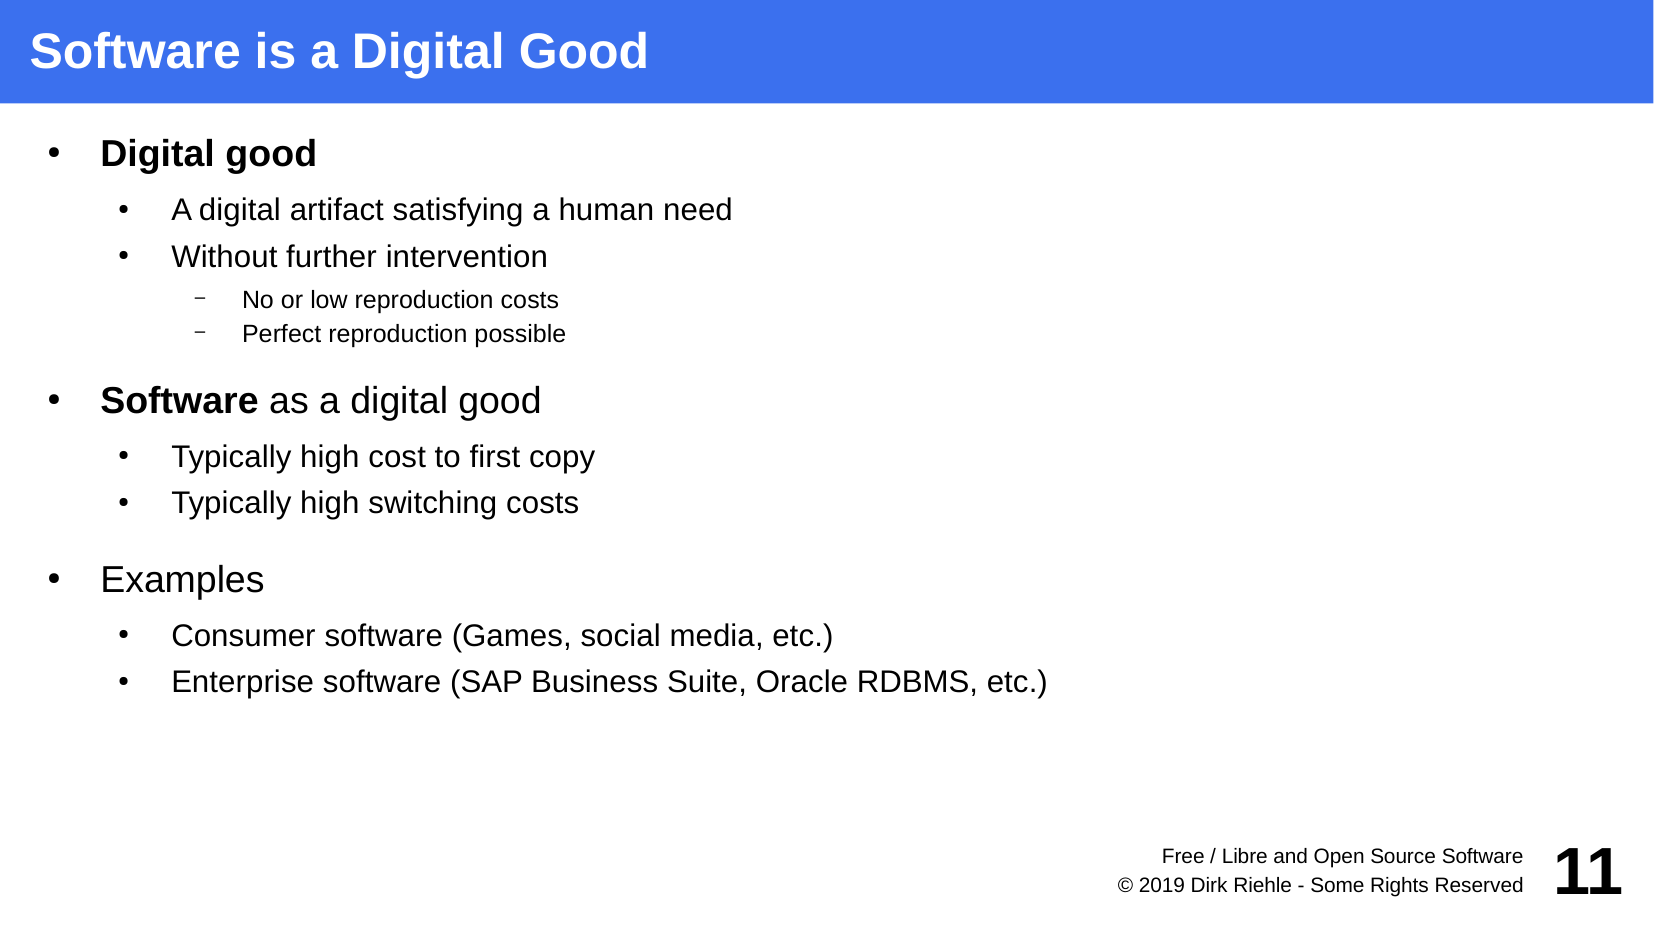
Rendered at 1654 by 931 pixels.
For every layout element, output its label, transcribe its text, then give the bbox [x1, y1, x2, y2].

list Digital good A digital artifact satisfying a human need Without further intervention No or low reproduction costs Perfect reproduction possible Software as a digital good Typically high cost to first copy Typically high switching costs Examples Consumer software (Games, social media, etc.) Enterprise software (SAP Business Suite, Oracle RDBMS, etc.) [29, 132, 1625, 813]
title Software is a Digital Good [0, 0, 1654, 104]
